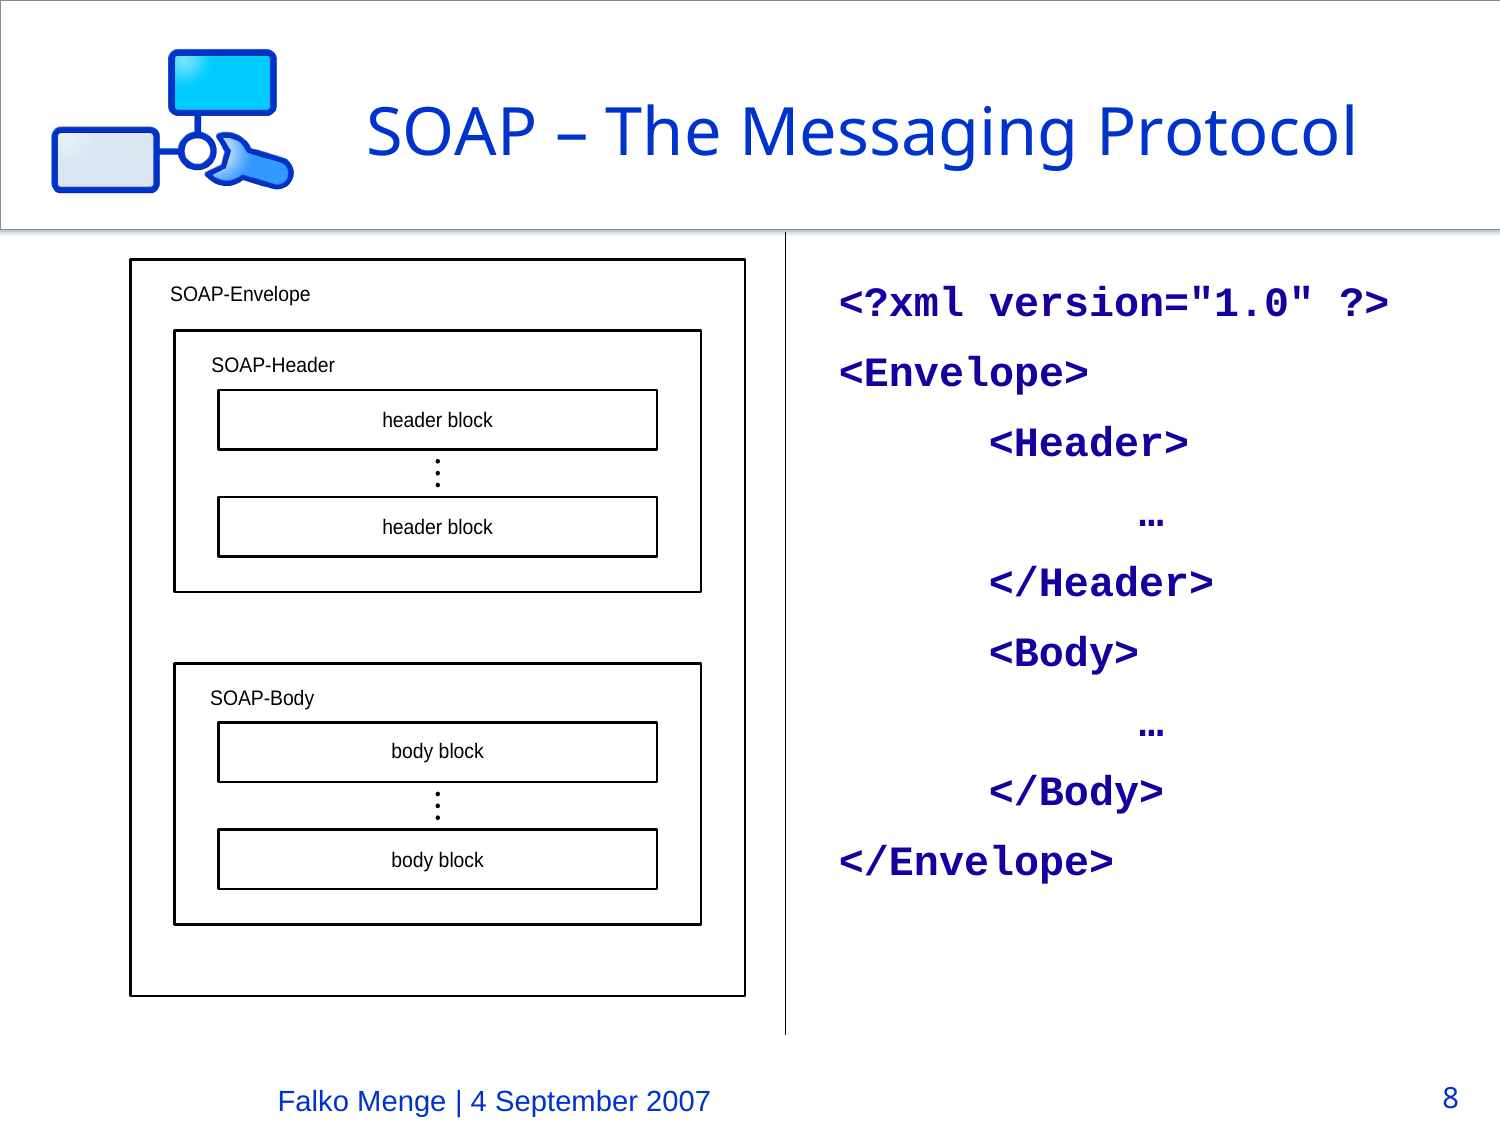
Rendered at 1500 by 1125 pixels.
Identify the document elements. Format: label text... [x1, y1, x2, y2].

title SOAP – The Messaging Protocol [365, 0, 1500, 175]
picture [0, 230, 1500, 236]
picture [127, 255, 749, 1000]
text_box <?xml version="1.0" ?> <Envelope> <Header> … </Header> <Body> … </Body> </Envelope> [809, 267, 1470, 1009]
picture [8, 19, 310, 224]
